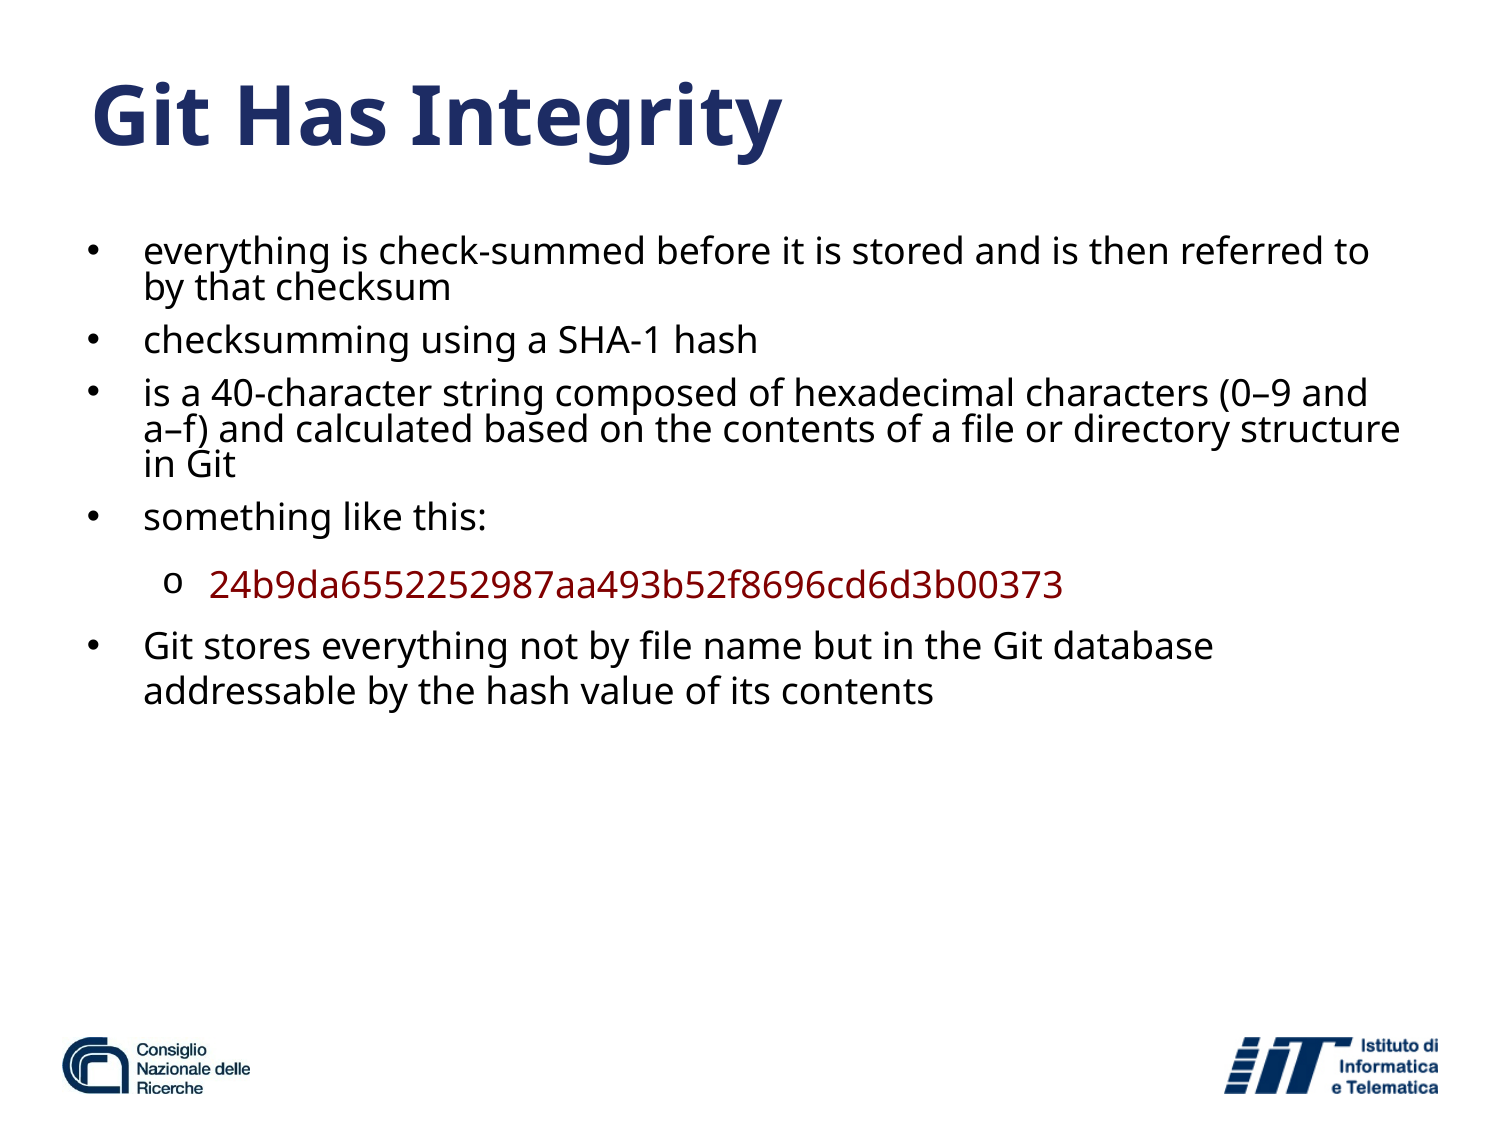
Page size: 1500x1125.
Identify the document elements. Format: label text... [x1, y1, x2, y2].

list everything is check-summed before it is stored and is then referred to by that checksum checksumming using a SHA-1 hash is a 40-character string composed of hexadecimal characters (0–9 and a–f) and calculated based on the contents of a file or directory structure in Git something like this: 24b9da6552252987aa493b52f8696cd6d3b00373 Git stores everything not by file name but in the Git database addressable by the hash value of its contents [71, 228, 1422, 1022]
title Git Has Integrity [74, 45, 1449, 180]
picture [62, 1037, 250, 1094]
picture [1224, 1037, 1438, 1094]
